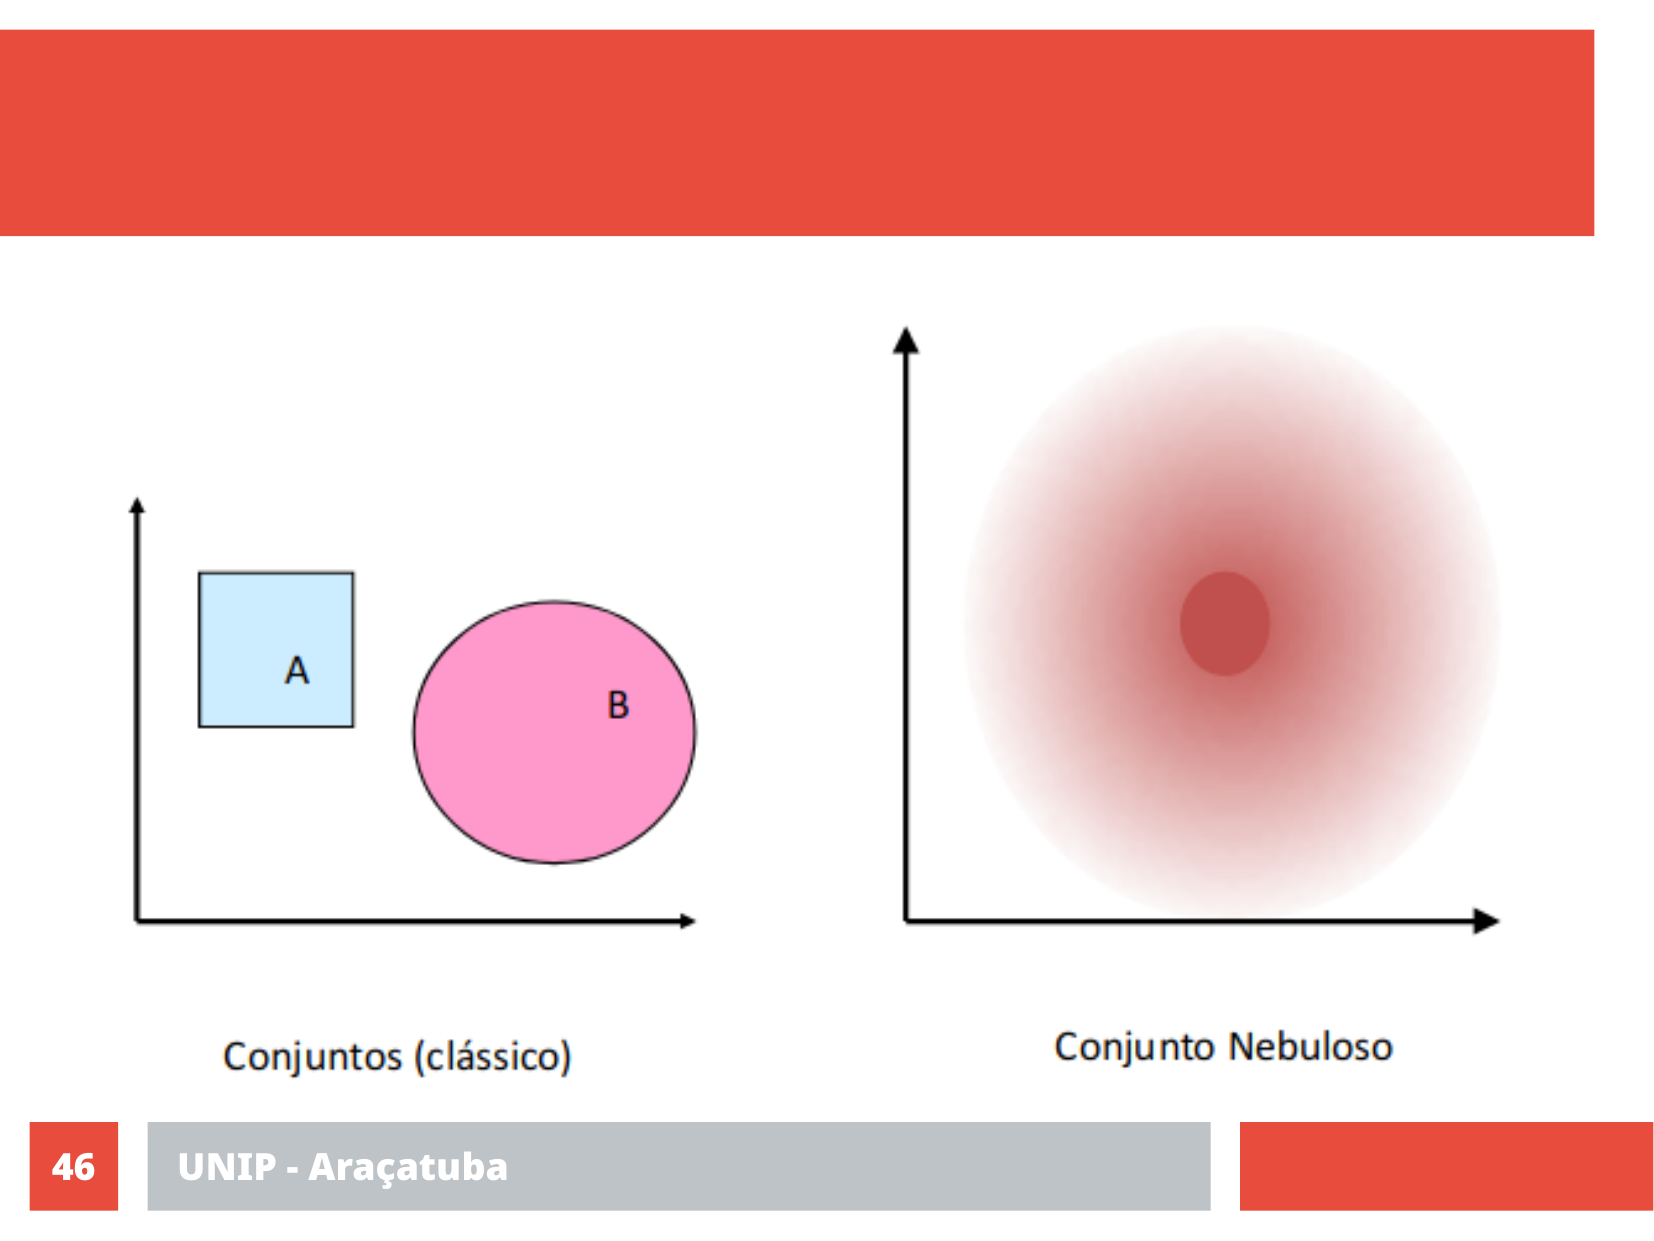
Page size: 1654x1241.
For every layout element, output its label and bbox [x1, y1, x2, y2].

picture [70, 271, 1562, 1110]
